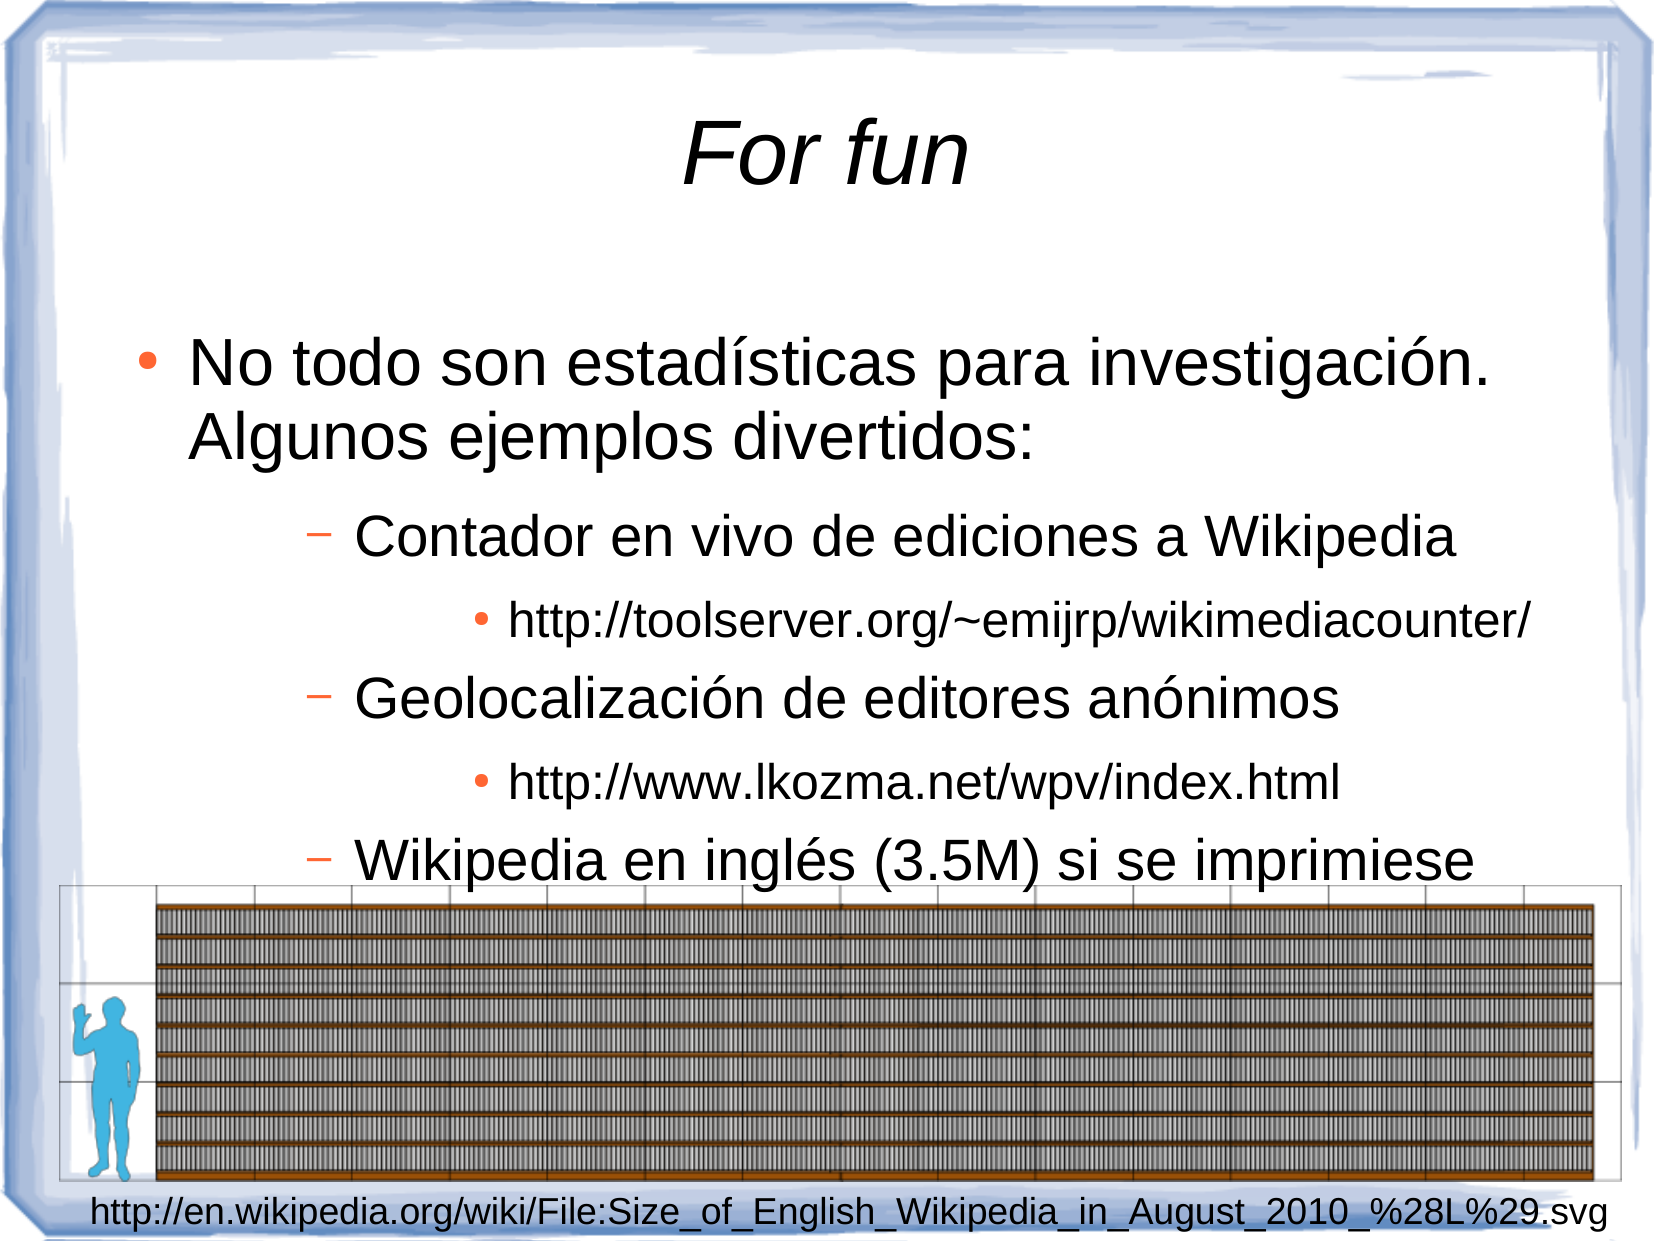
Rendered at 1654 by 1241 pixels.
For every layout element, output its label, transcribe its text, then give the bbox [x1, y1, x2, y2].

picture [0, 0, 1654, 1241]
title For fun [82, 49, 1571, 257]
text_box http://en.wikipedia.org/wiki/File:Size_of_English_Wikipedia_in_August_2010_%28L%29.svg [75, 1183, 1625, 1241]
list No todo son estadísticas para investigación. Algunos ejemplos divertidos: Contador en vivo de ediciones a Wikipedia http://toolserver.org/~emijrp/wikimediacounter/ Geolocalización de editores anónimos http://www.lkozma.net/wpv/index.html Wikipedia en inglés (3.5M) si se imprimiese [118, 324, 1571, 885]
